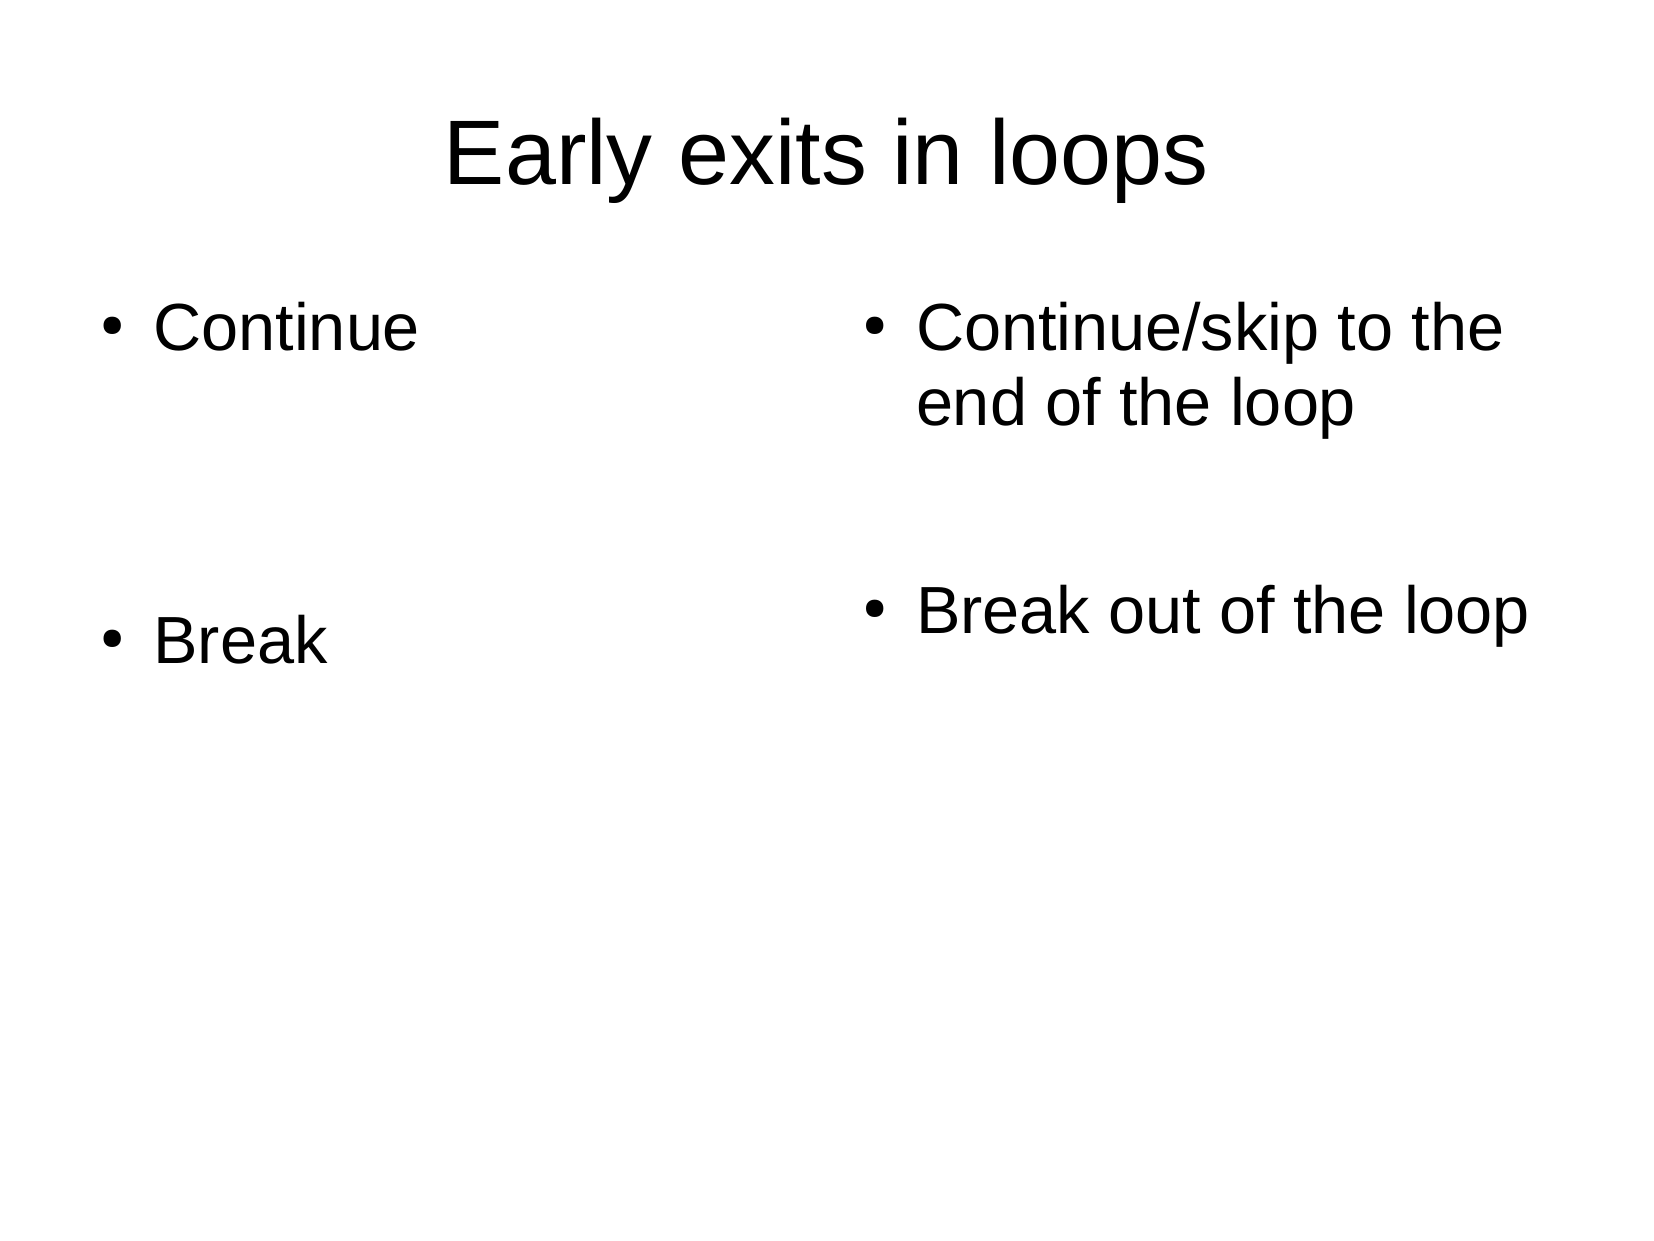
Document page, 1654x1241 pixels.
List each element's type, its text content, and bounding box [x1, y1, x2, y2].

title Early exits in loops [82, 49, 1571, 257]
list Continue Break [82, 290, 809, 1010]
list Continue/skip to the end of the loop Break out of the loop [845, 290, 1572, 1010]
